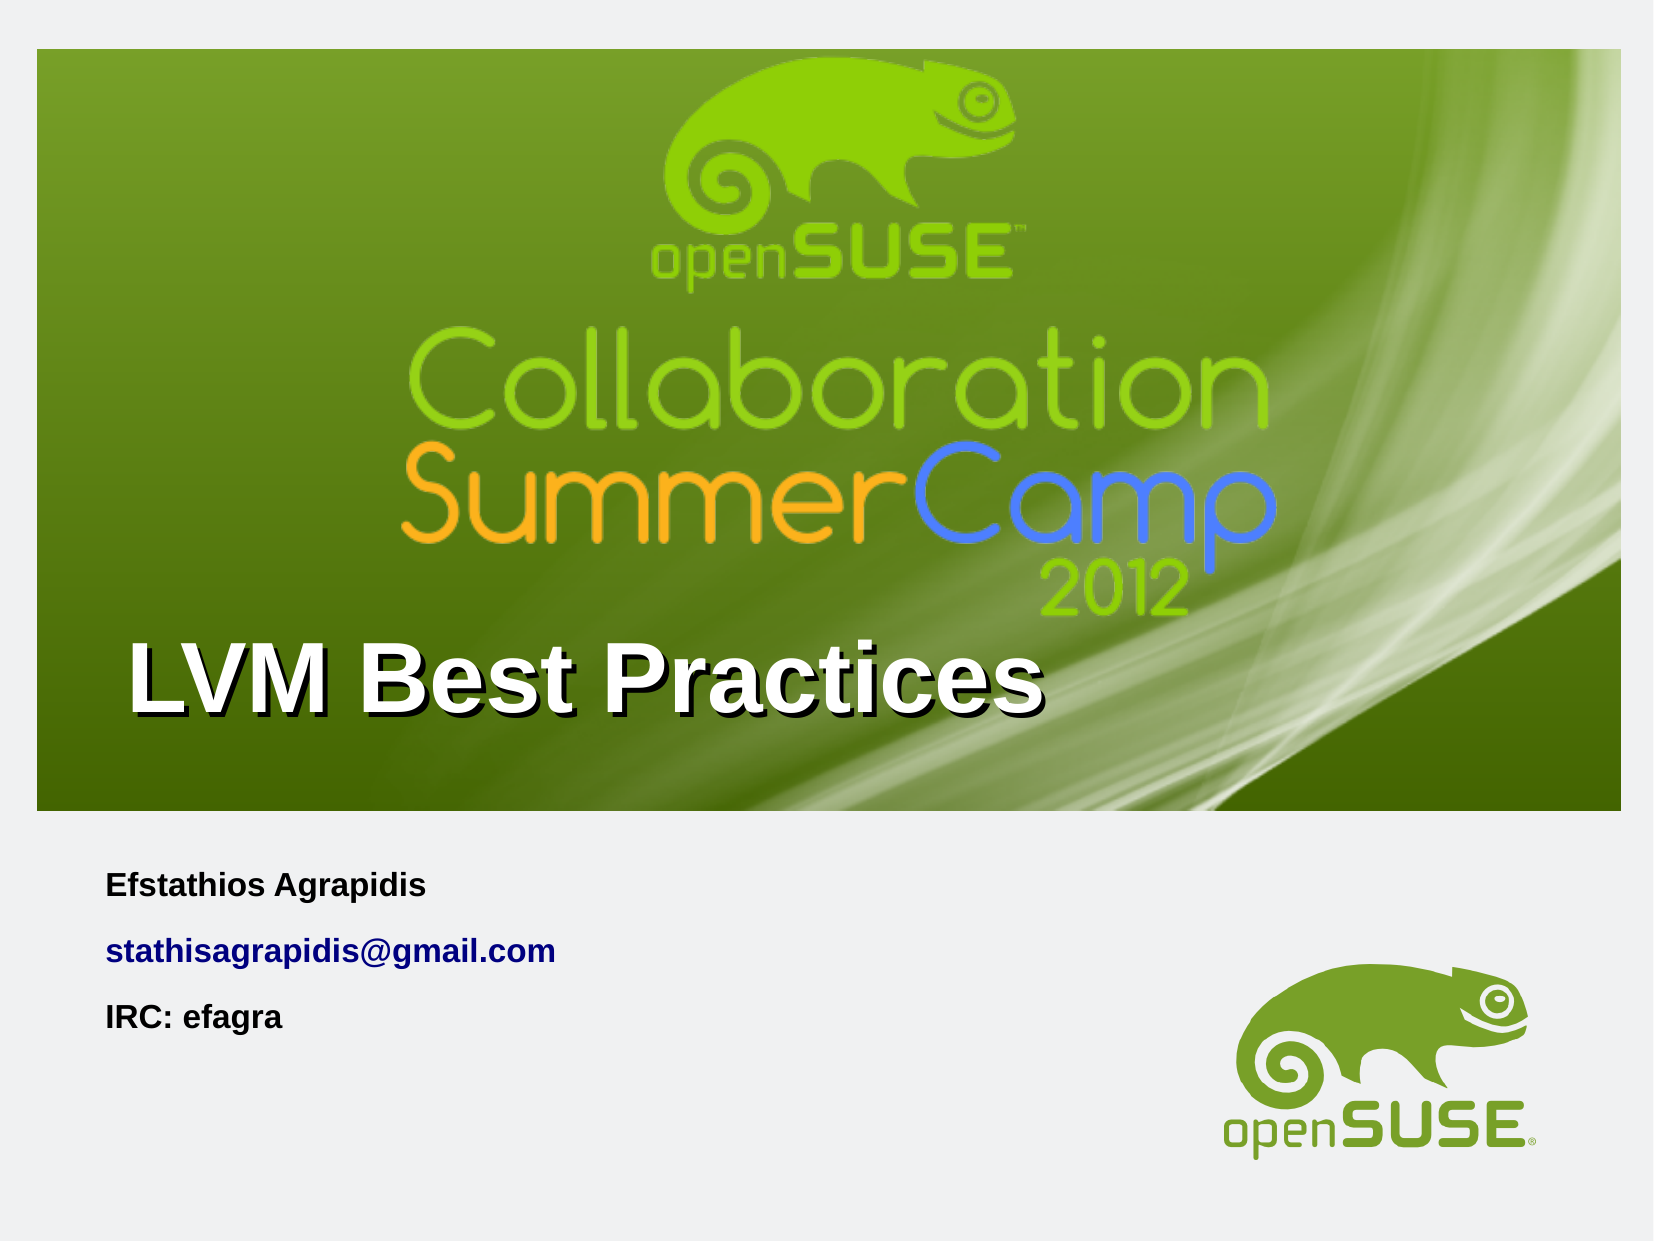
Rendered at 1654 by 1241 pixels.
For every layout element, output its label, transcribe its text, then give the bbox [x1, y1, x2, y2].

picture [0, 0, 1654, 1241]
list Efstathios Agrapidis stathisagrapidis@gmail.com IRC: efagra [105, 866, 838, 1241]
title LVM Best Practices [126, 428, 1573, 734]
